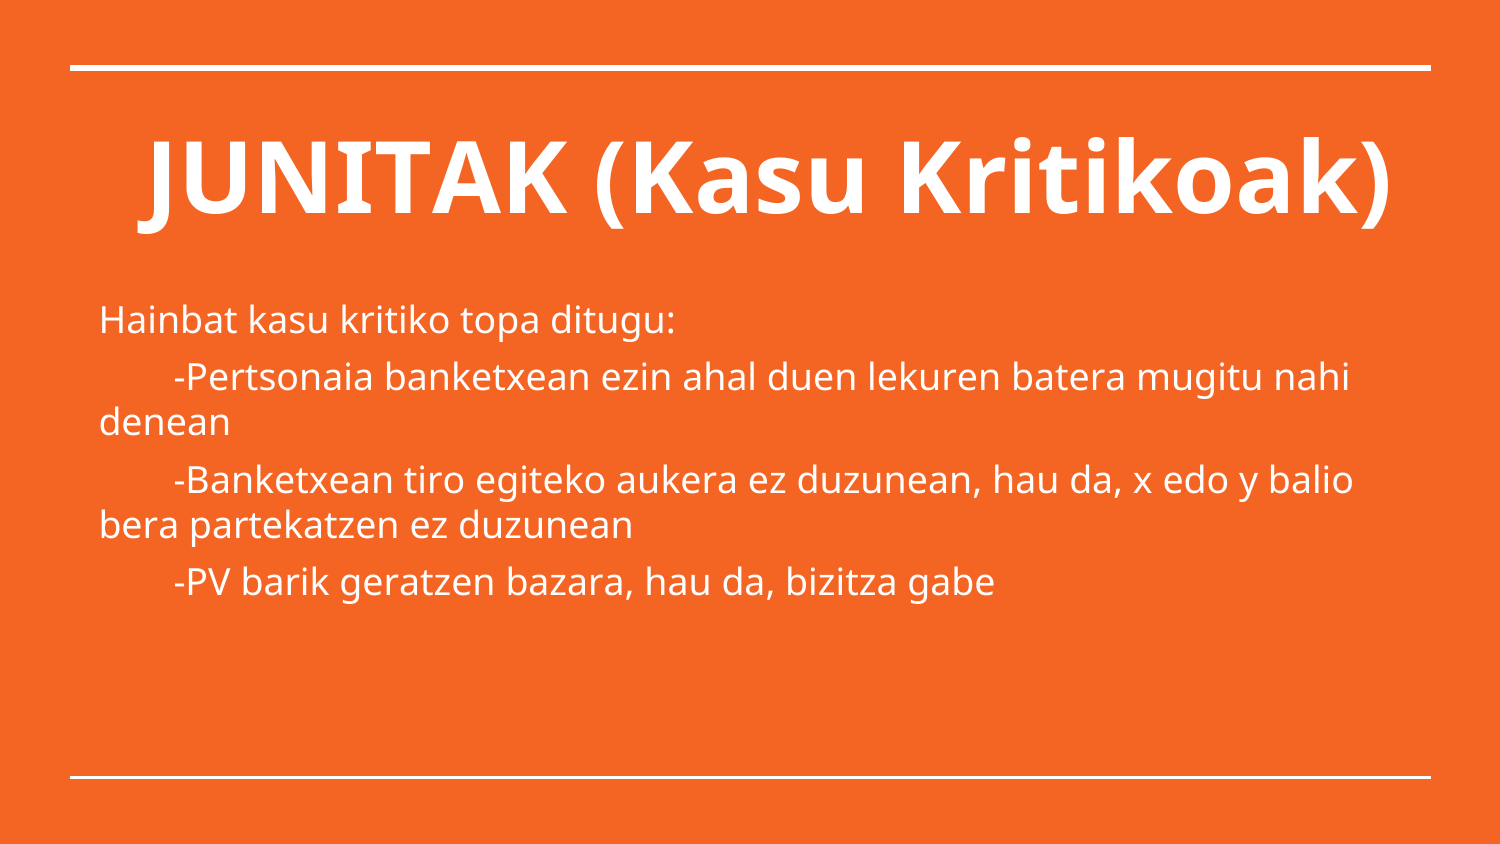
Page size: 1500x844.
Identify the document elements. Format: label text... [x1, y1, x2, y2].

text_box Hainbat kasu kritiko topa ditugu: -Pertsonaia banketxean ezin ahal duen lekuren batera mugitu nahi denean -Banketxean tiro egiteko aukera ez duzunean, hau da, x edo y balio bera partekatzen ez duzunean -PV barik geratzen bazara, hau da, bizitza gabe [83, 280, 1456, 564]
title JUNITAK (Kasu Kritikoak) [89, 92, 1451, 255]
